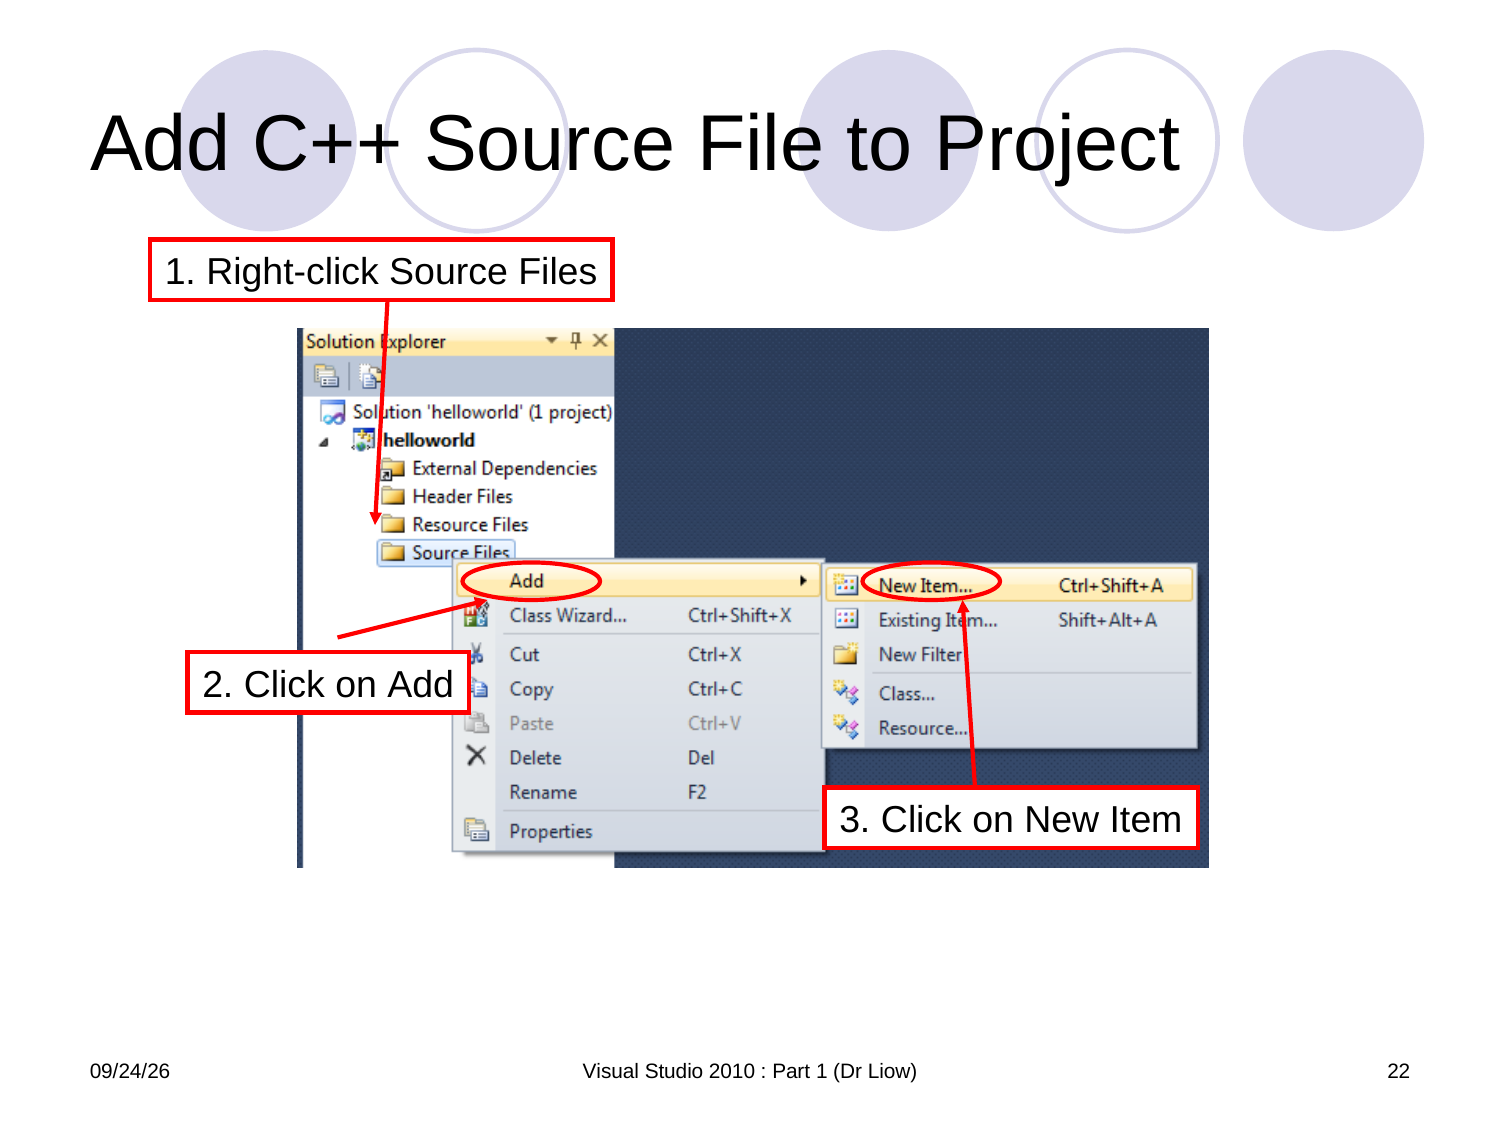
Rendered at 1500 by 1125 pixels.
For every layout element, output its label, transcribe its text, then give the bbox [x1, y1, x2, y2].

title Add C++ Source File to Project [75, 45, 1426, 233]
text_box 3. Click on New Item [824, 787, 1198, 848]
text_box <number> [1074, 1049, 1426, 1101]
text_box Visual Studio 2010 : Part 1 (Dr Liow) [512, 1049, 988, 1101]
text_box 08/22/12 [74, 1049, 426, 1101]
picture [297, 328, 1209, 868]
text_box 1. Right-click Source Files [150, 239, 613, 300]
text_box 2. Click on Add [187, 652, 469, 713]
